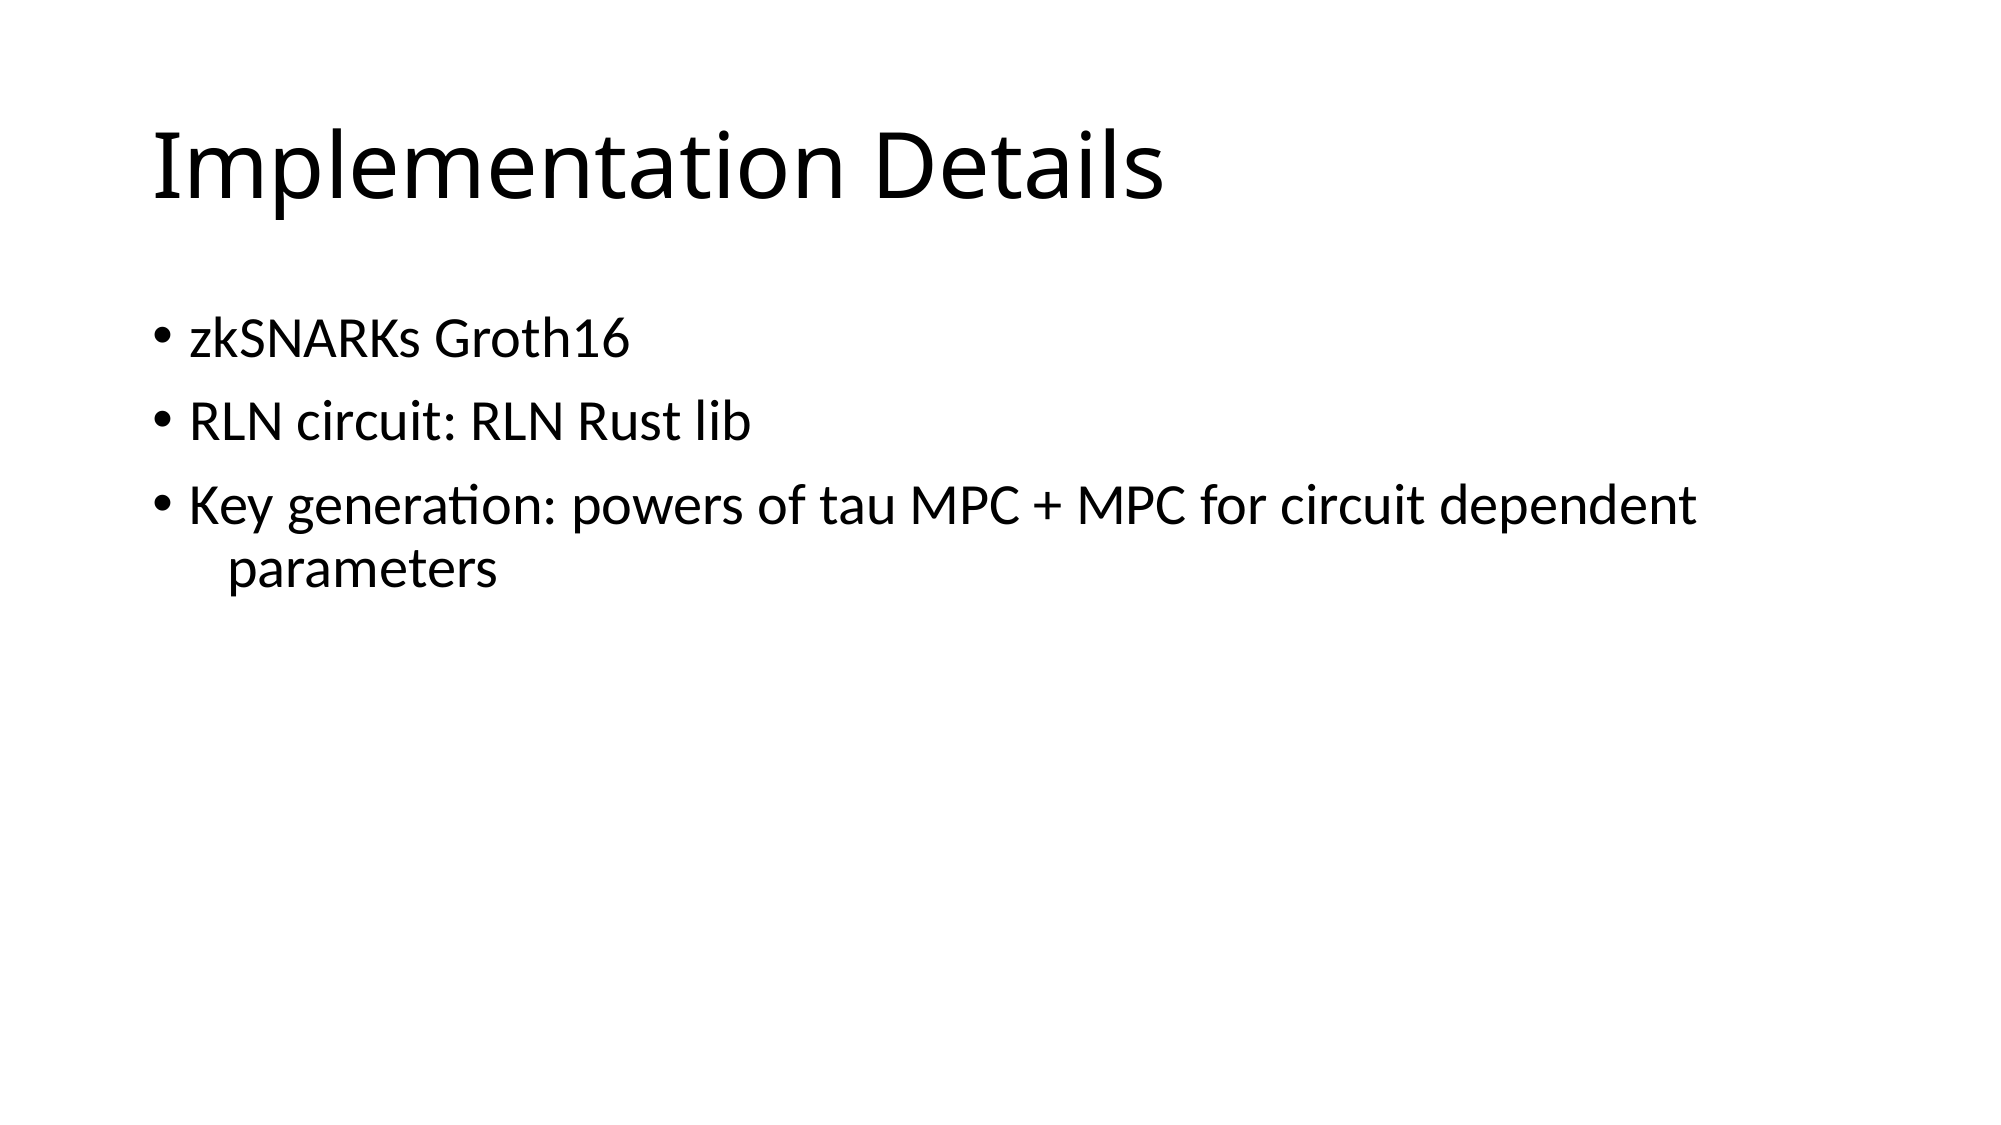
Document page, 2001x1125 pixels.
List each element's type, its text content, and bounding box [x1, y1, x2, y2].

title Implementation Details [137, 59, 1863, 278]
list zkSNARKs Groth16 RLN circuit: RLN Rust lib Key generation: powers of tau MPC + MPC for circuit dependent parameters [137, 299, 1863, 1014]
